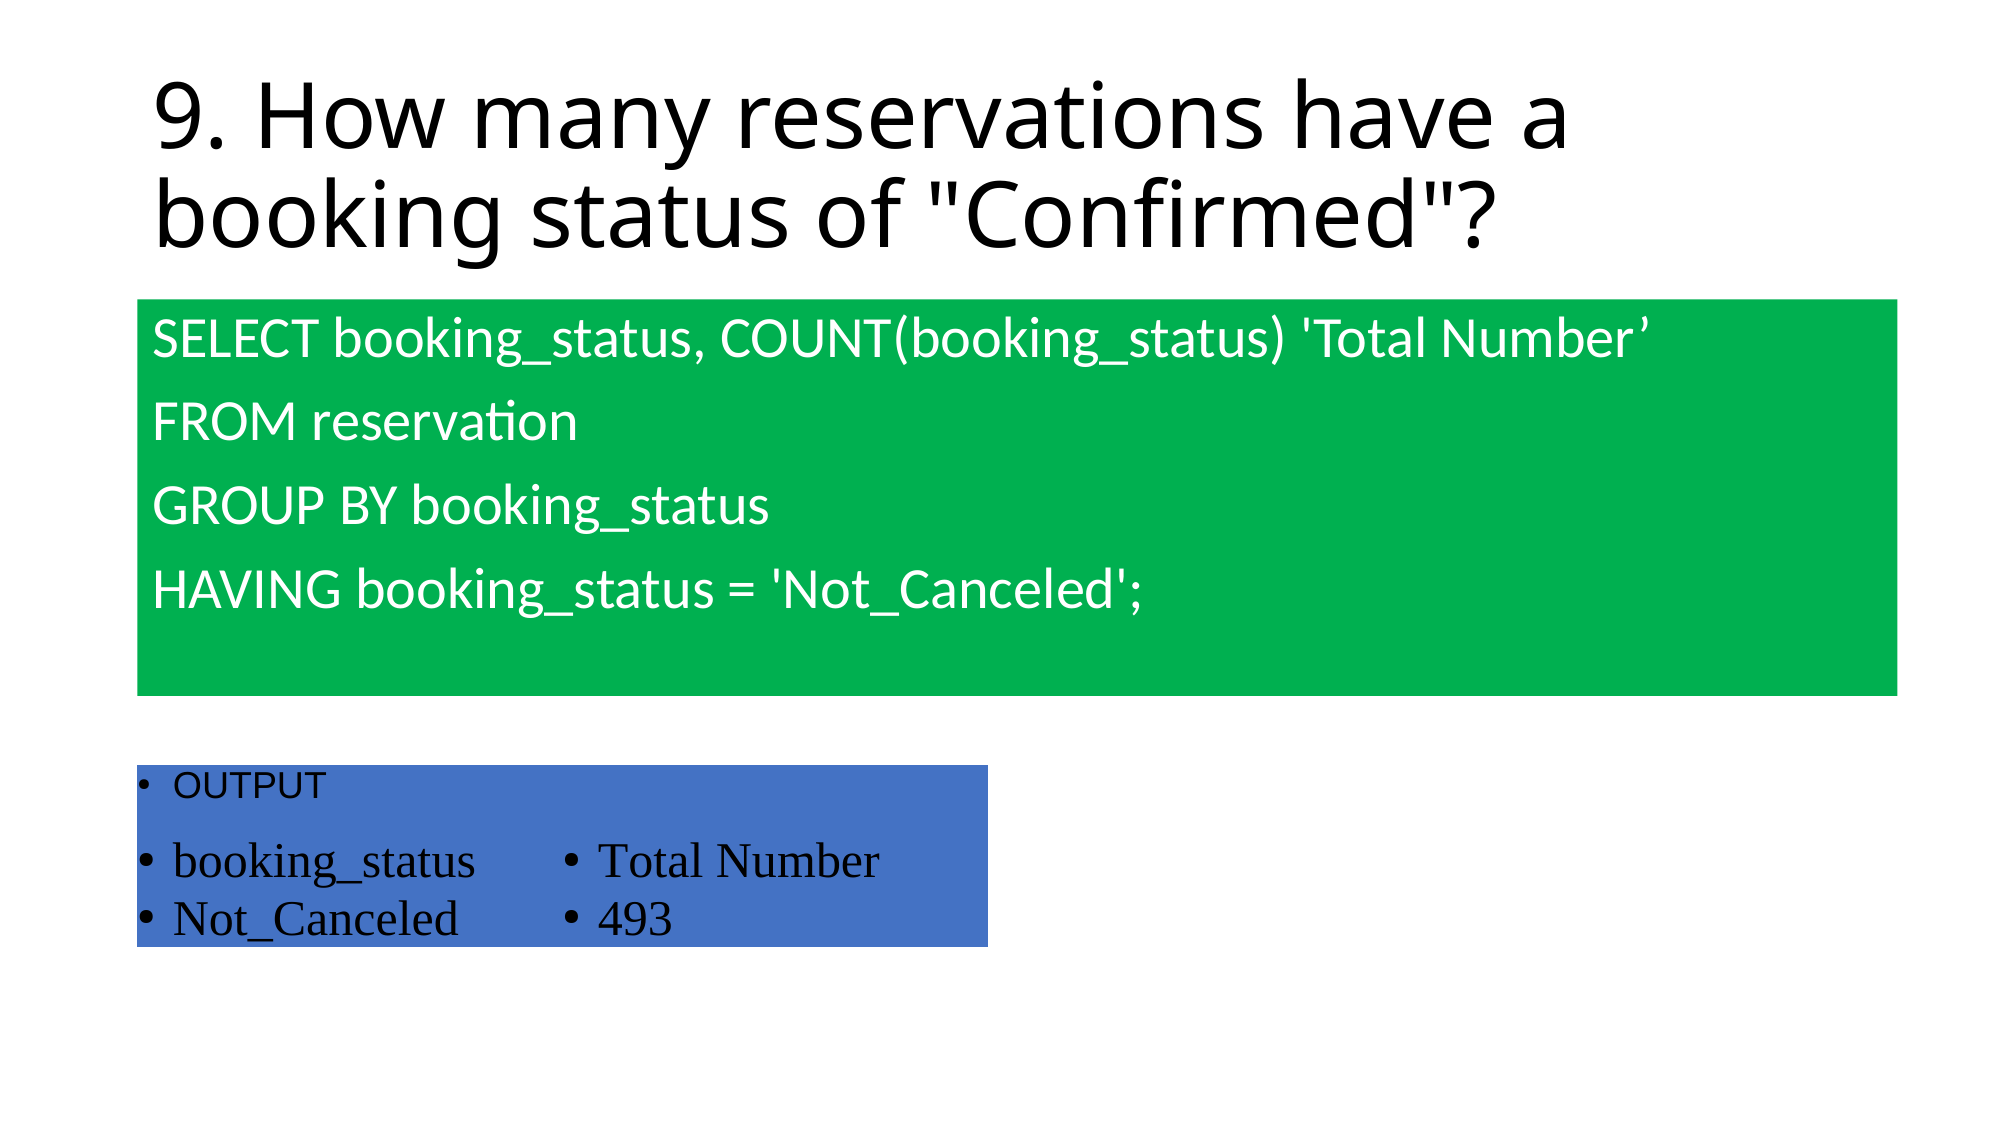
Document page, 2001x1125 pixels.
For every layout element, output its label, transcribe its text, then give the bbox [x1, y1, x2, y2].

table_cell 493 [563, 890, 988, 947]
table_cell booking_status [137, 833, 563, 890]
table_header [563, 765, 988, 833]
table_cell Not_Canceled [137, 890, 563, 947]
title 9. How many reservations have a booking status of "Confirmed"? [137, 59, 1863, 278]
list SELECT booking_status, COUNT(booking_status) 'Total Number’ FROM reservation GROUP BY booking_status HAVING booking_status = 'Not_Canceled'; [137, 299, 1898, 696]
table_header OUTPUT [137, 765, 563, 833]
table_cell Total Number [563, 833, 988, 890]
